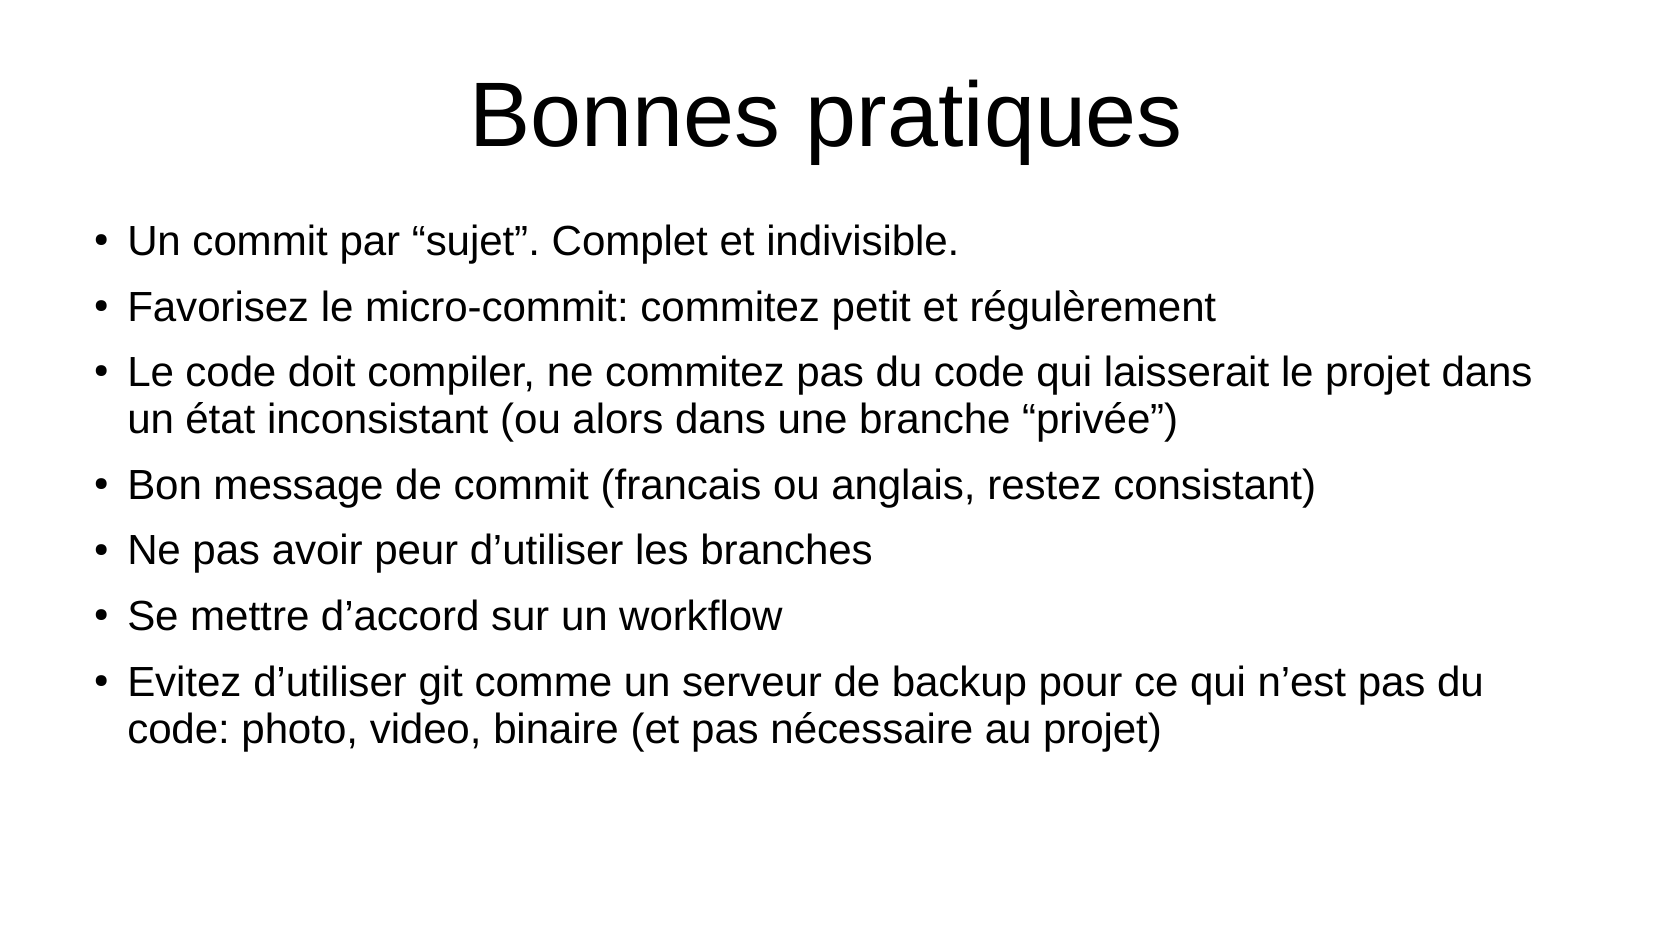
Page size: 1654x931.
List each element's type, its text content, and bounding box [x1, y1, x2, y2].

title Bonnes pratiques [82, 37, 1571, 193]
list Un commit par “sujet”. Complet et indivisible. Favorisez le micro-commit: commitez petit et régulèrement Le code doit compiler, ne commitez pas du code qui laisserait le projet dans un état inconsistant (ou alors dans une branche “privée”) Bon message de commit (francais ou anglais, restez consistant) Ne pas avoir peur d’utiliser les branches Se mettre d’accord sur un workflow Evitez d’utiliser git comme un serveur de backup pour ce qui n’est pas du code: photo, video, binaire (et pas nécessaire au projet) [82, 217, 1571, 758]
